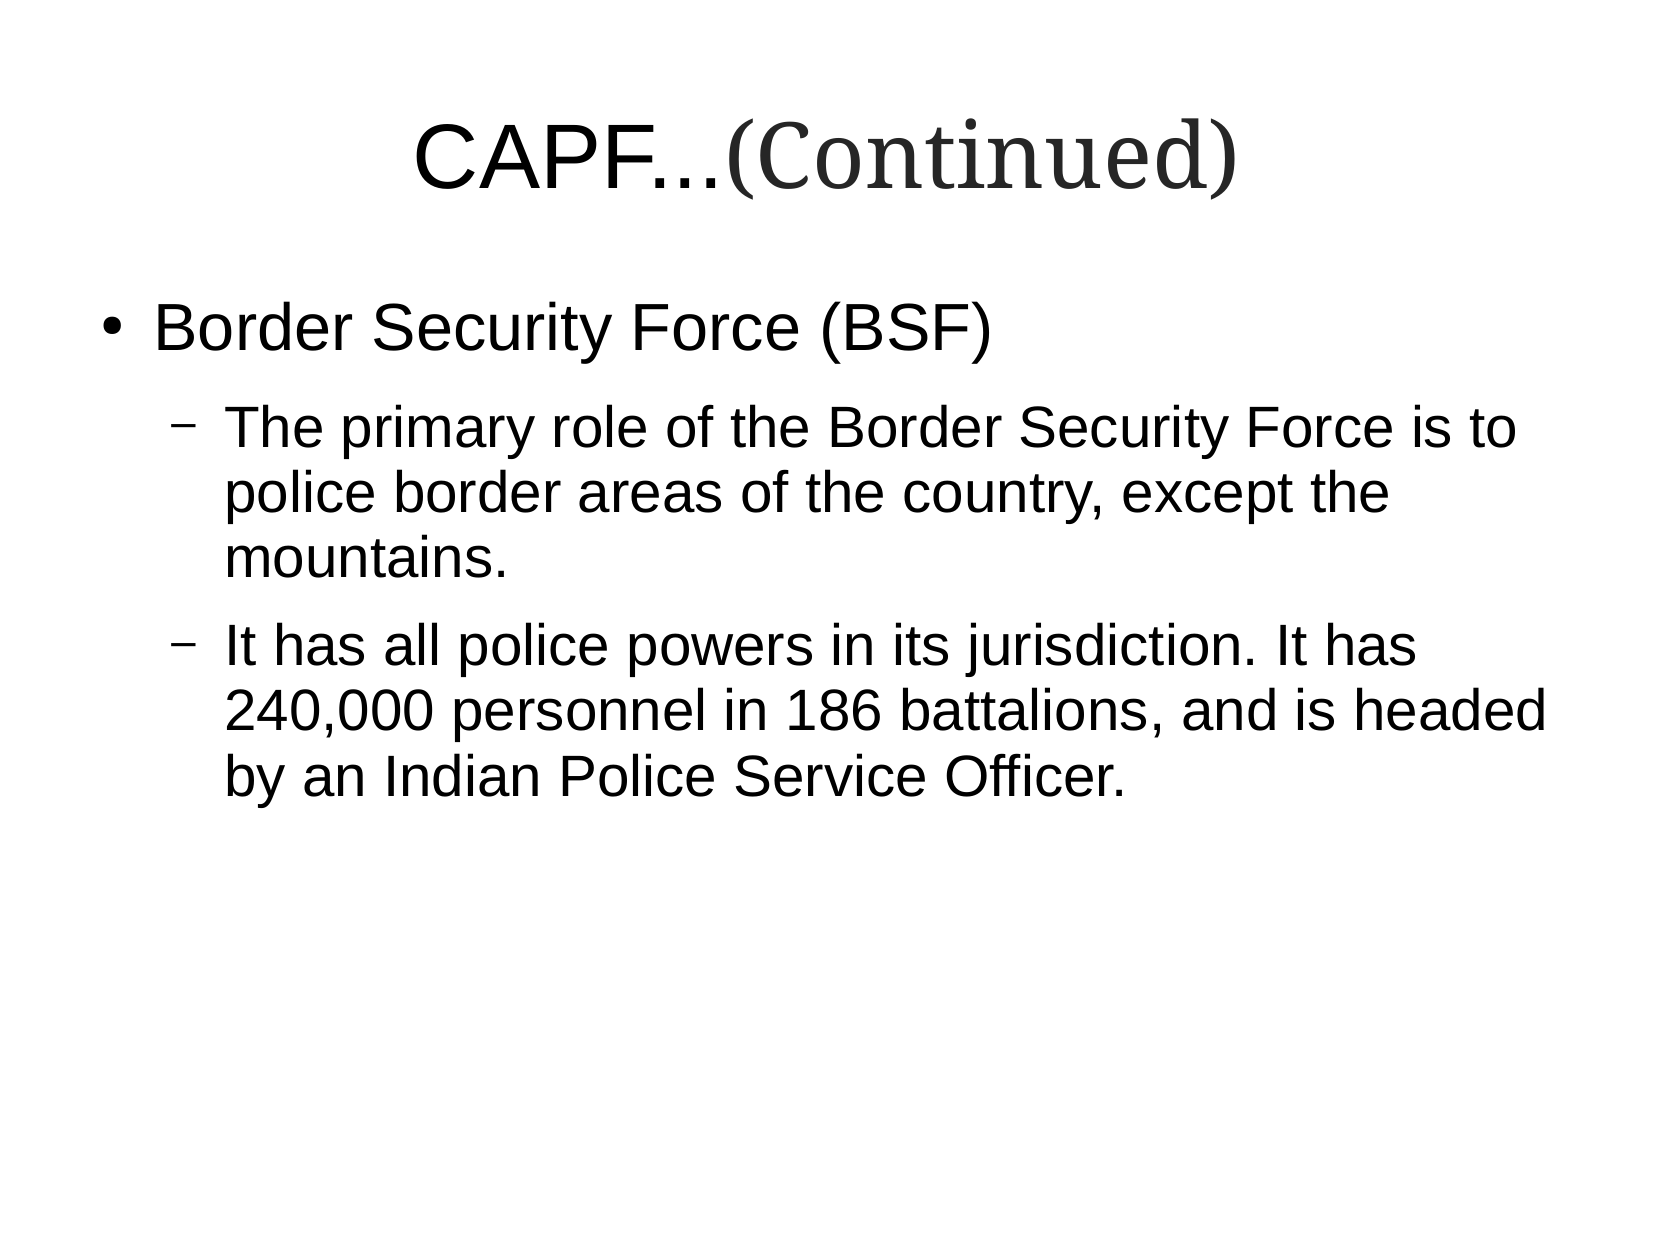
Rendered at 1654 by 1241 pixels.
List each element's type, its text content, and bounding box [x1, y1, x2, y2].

title CAPF...(Continued) [82, 49, 1571, 257]
list Border Security Force (BSF) The primary role of the Border Security Force is to police border areas of the country, except the mountains. It has all police powers in its jurisdiction. It has 240,000 personnel in 186 battalions, and is headed by an Indian Police Service Officer. [82, 290, 1571, 1010]
